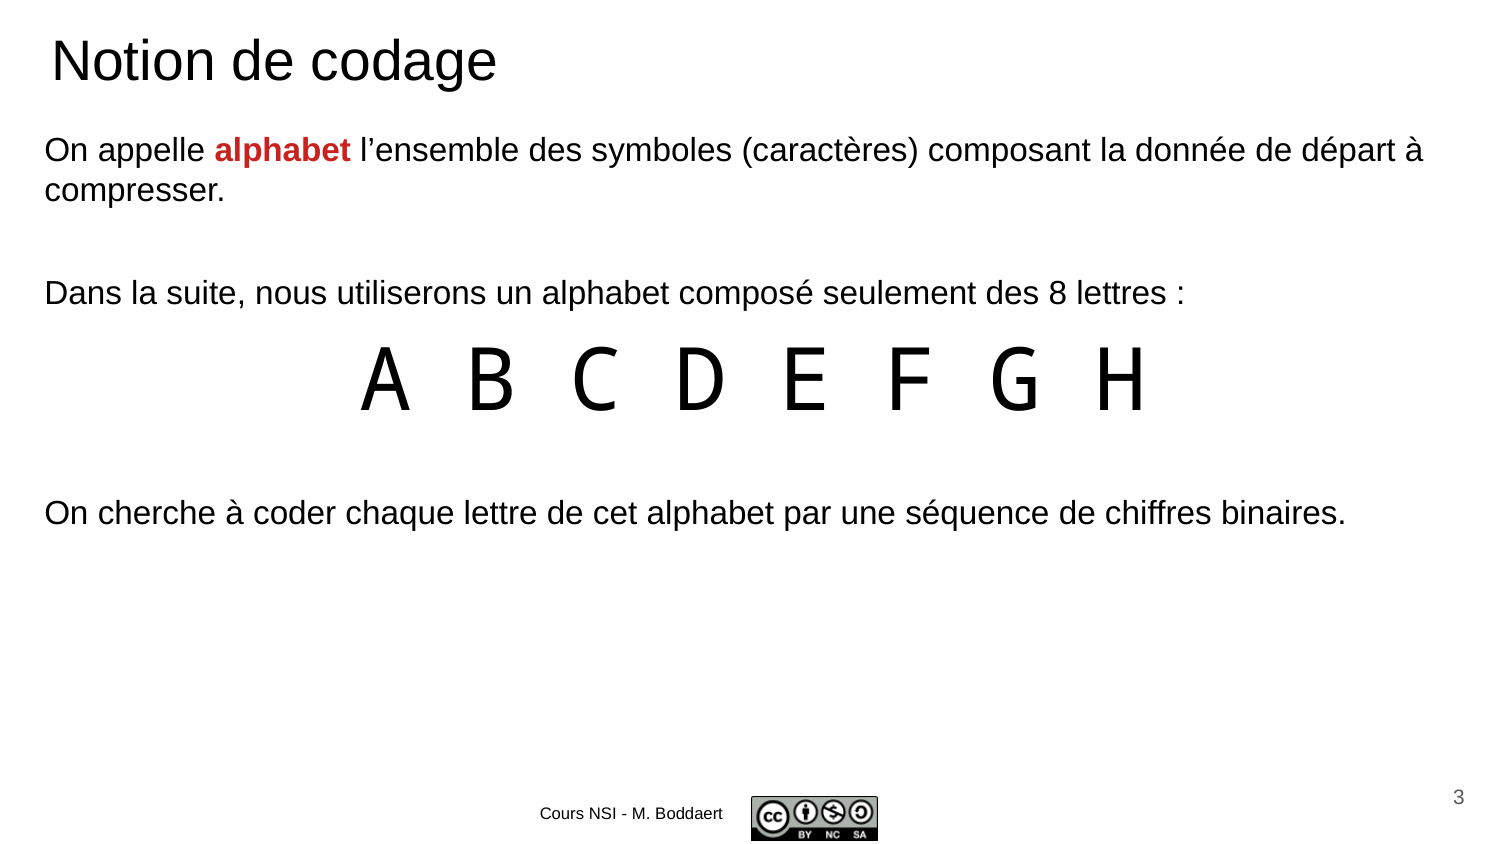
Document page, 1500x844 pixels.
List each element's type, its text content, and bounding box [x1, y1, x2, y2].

title Notion de codage [51, 13, 1449, 108]
slide_number <numéro> [1389, 764, 1480, 830]
picture [751, 796, 878, 841]
text_box On appelle alphabet l’ensemble des symboles (caractères) composant la donnée de départ à compresser. Dans la suite, nous utiliserons un alphabet composé seulement des 8 lettres : A B C D E F G H On cherche à coder chaque lettre de cet alphabet par une séquence de chiffres binaires. [29, 120, 1477, 502]
